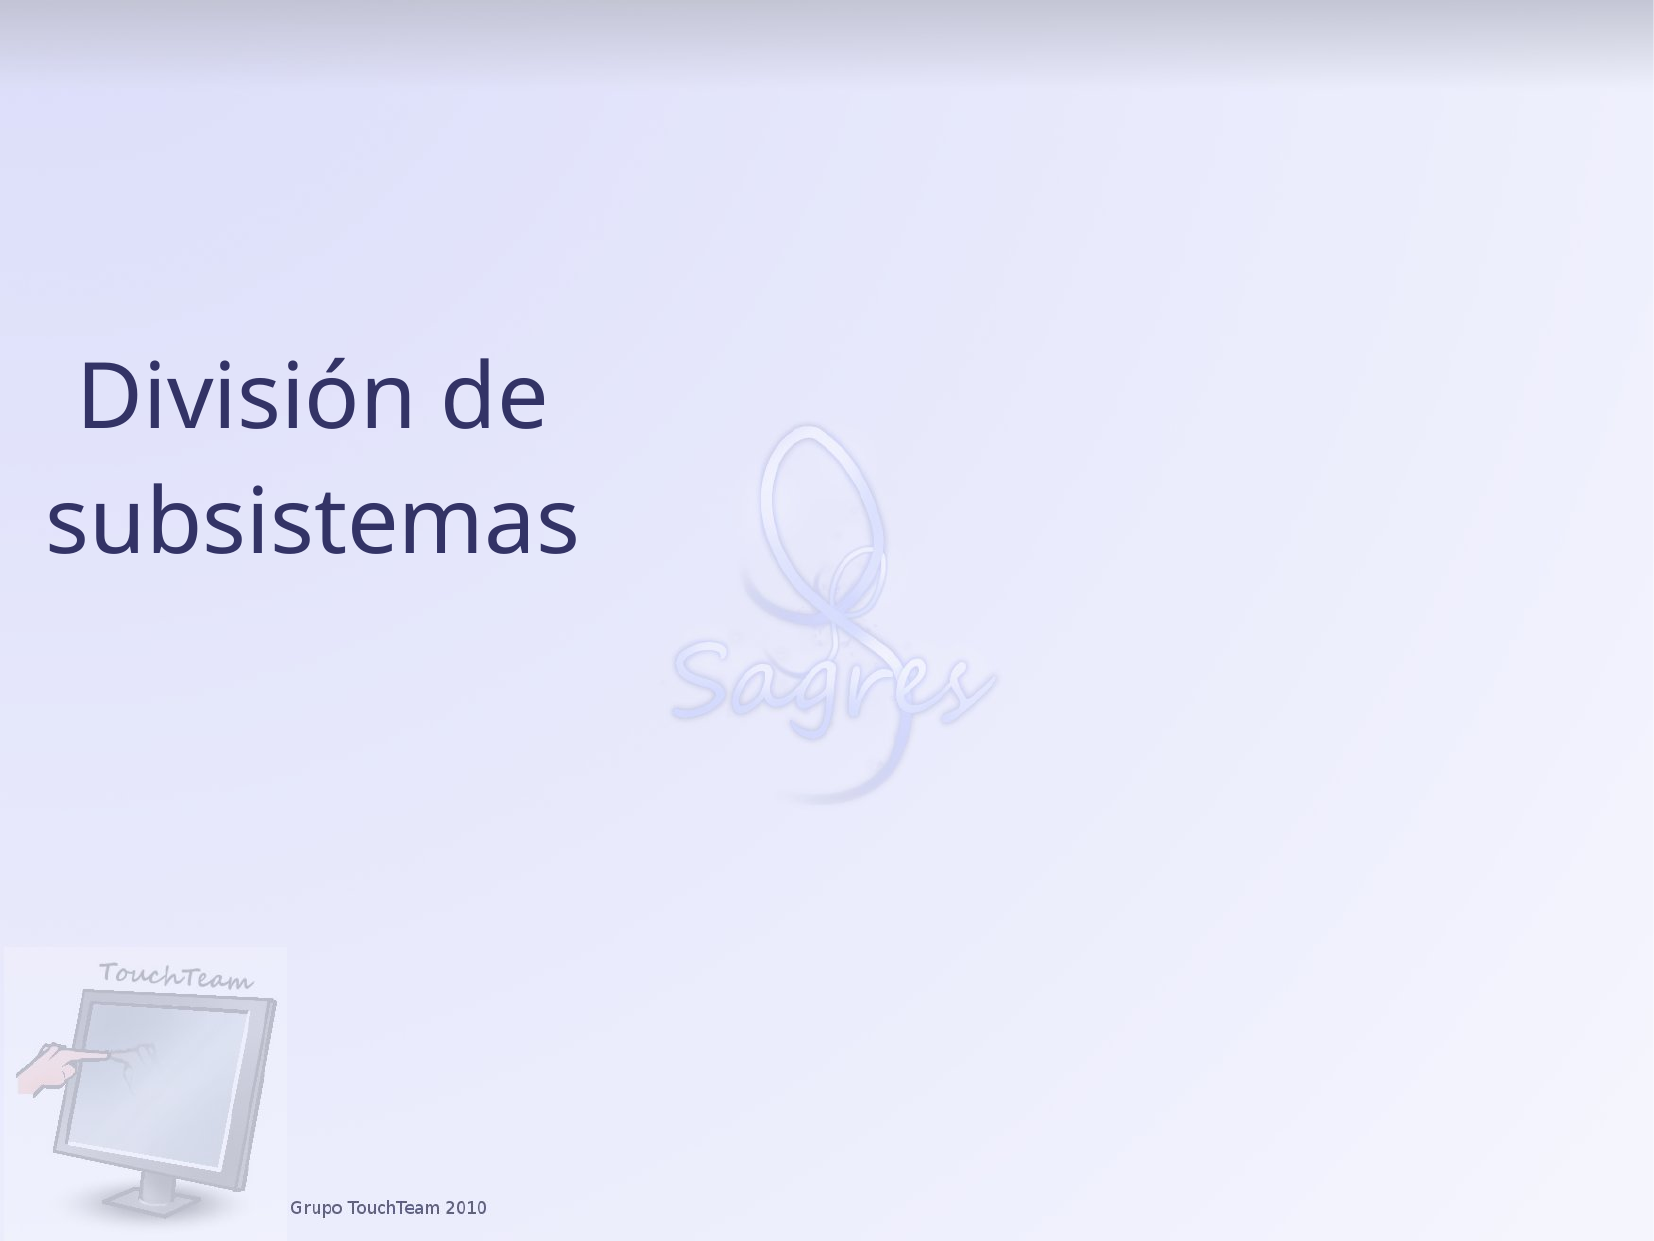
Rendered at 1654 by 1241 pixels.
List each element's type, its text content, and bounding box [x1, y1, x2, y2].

title División de subsistemas [29, 295, 597, 616]
picture [0, 0, 1654, 1241]
